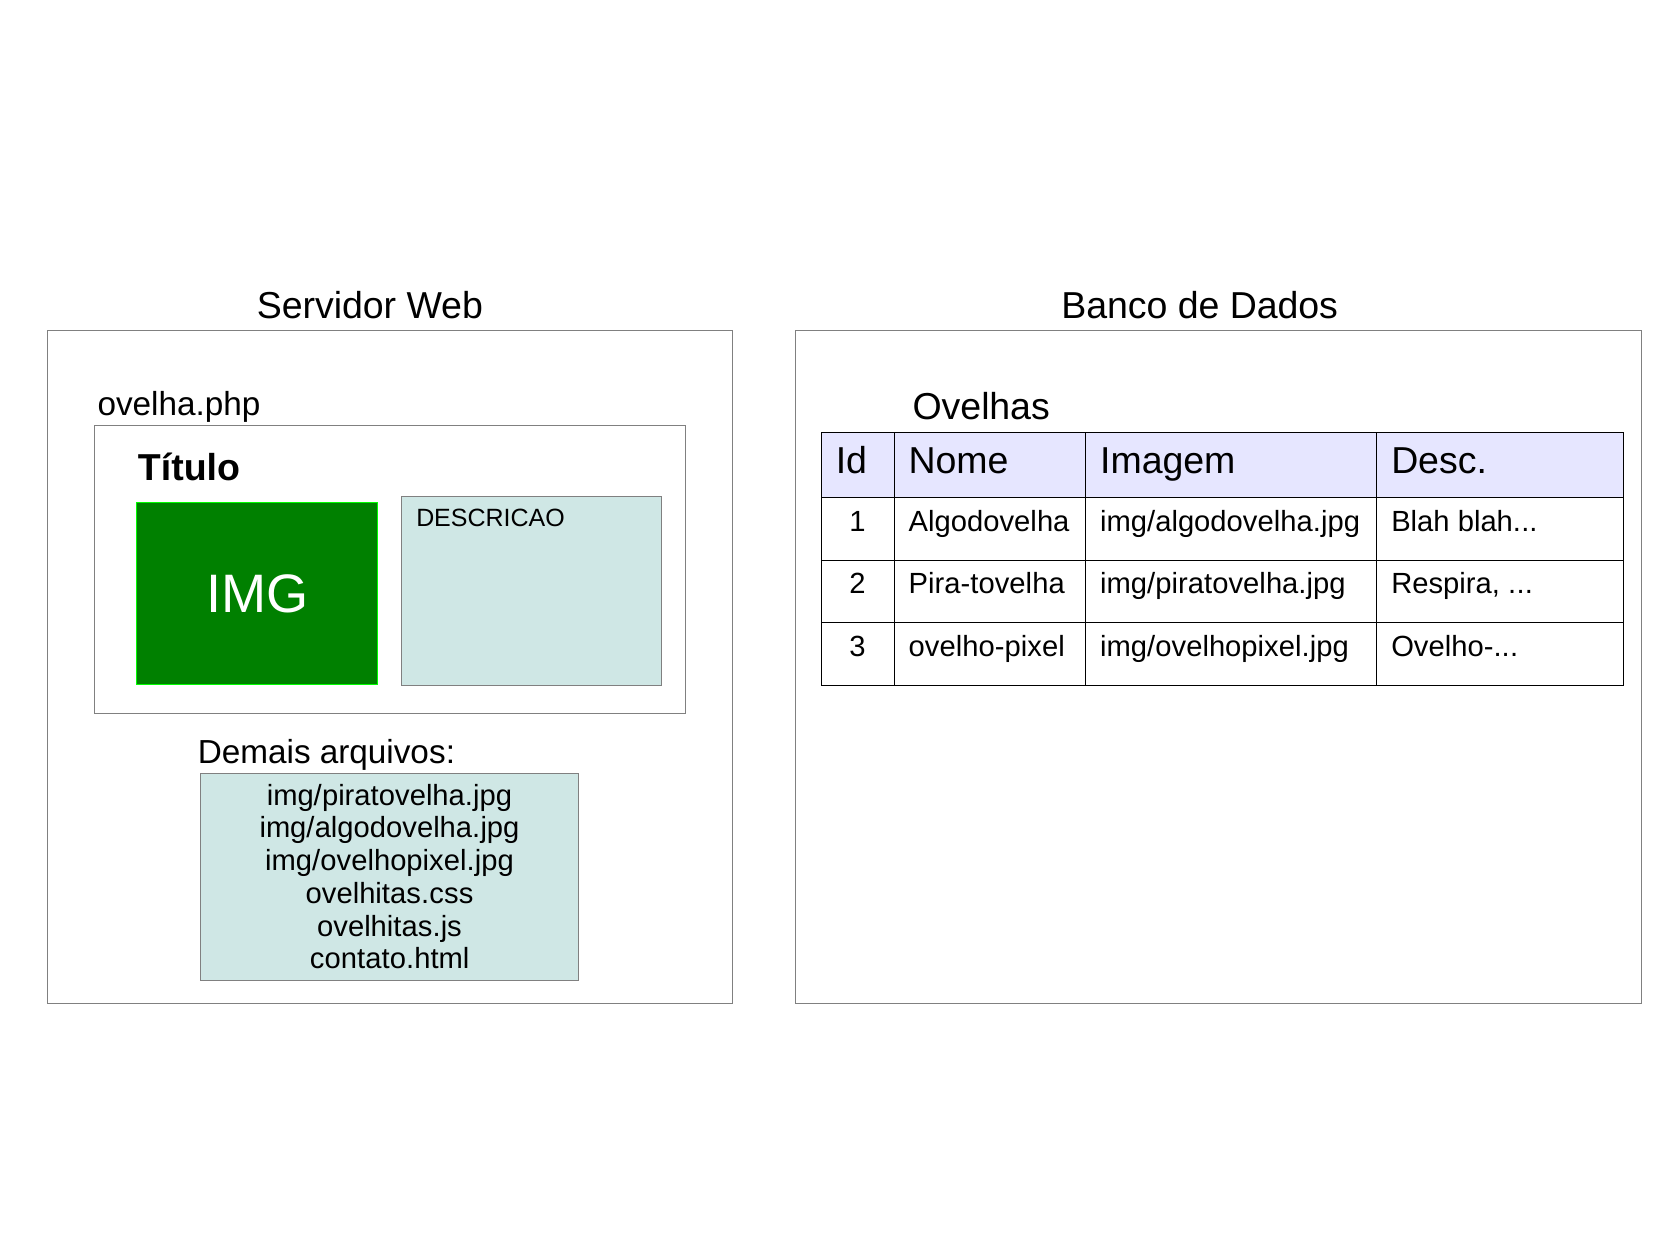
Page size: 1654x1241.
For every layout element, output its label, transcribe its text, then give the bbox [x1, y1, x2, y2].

table_header Desc. [1377, 433, 1623, 497]
table_cell ovelho-pixel [895, 623, 1085, 685]
table_cell img/algodovelha.jpg [1086, 498, 1376, 560]
text_box IMG [136, 502, 378, 685]
text_box Banco de Dados [1046, 277, 1518, 330]
table_cell img/ovelhopixel.jpg [1086, 623, 1376, 685]
table_header Nome [895, 433, 1085, 497]
text_box Servidor Web [242, 277, 498, 335]
table_cell Algodovelha [895, 498, 1085, 560]
text_box img/piratovelha.jpg img/algodovelha.jpg img/ovelhopixel.jpg ovelhitas.css ovelhitas.js contato.html [200, 773, 579, 981]
text_box DESCRICAO [401, 496, 662, 686]
text_box ovelha.php [82, 377, 374, 430]
text_box Ovelhas [897, 378, 1065, 435]
text_box Banco de Dados [1046, 331, 1518, 335]
table_cell 3 [822, 623, 894, 685]
table_cell Blah blah... [1377, 498, 1623, 560]
table_cell img/piratovelha.jpg [1086, 561, 1376, 622]
table_cell Ovelho-... [1377, 623, 1623, 685]
table_cell Respira, ... [1377, 561, 1623, 622]
table_header Id [822, 433, 894, 497]
table_cell Pira-tovelha [895, 561, 1085, 622]
text_box ovelha.php [95, 426, 374, 430]
text_box Demais arquivos: [183, 726, 471, 779]
table_header Imagem [1086, 433, 1376, 497]
table_cell 1 [822, 498, 894, 560]
text_box Título [123, 439, 256, 497]
table_cell 2 [822, 561, 894, 622]
